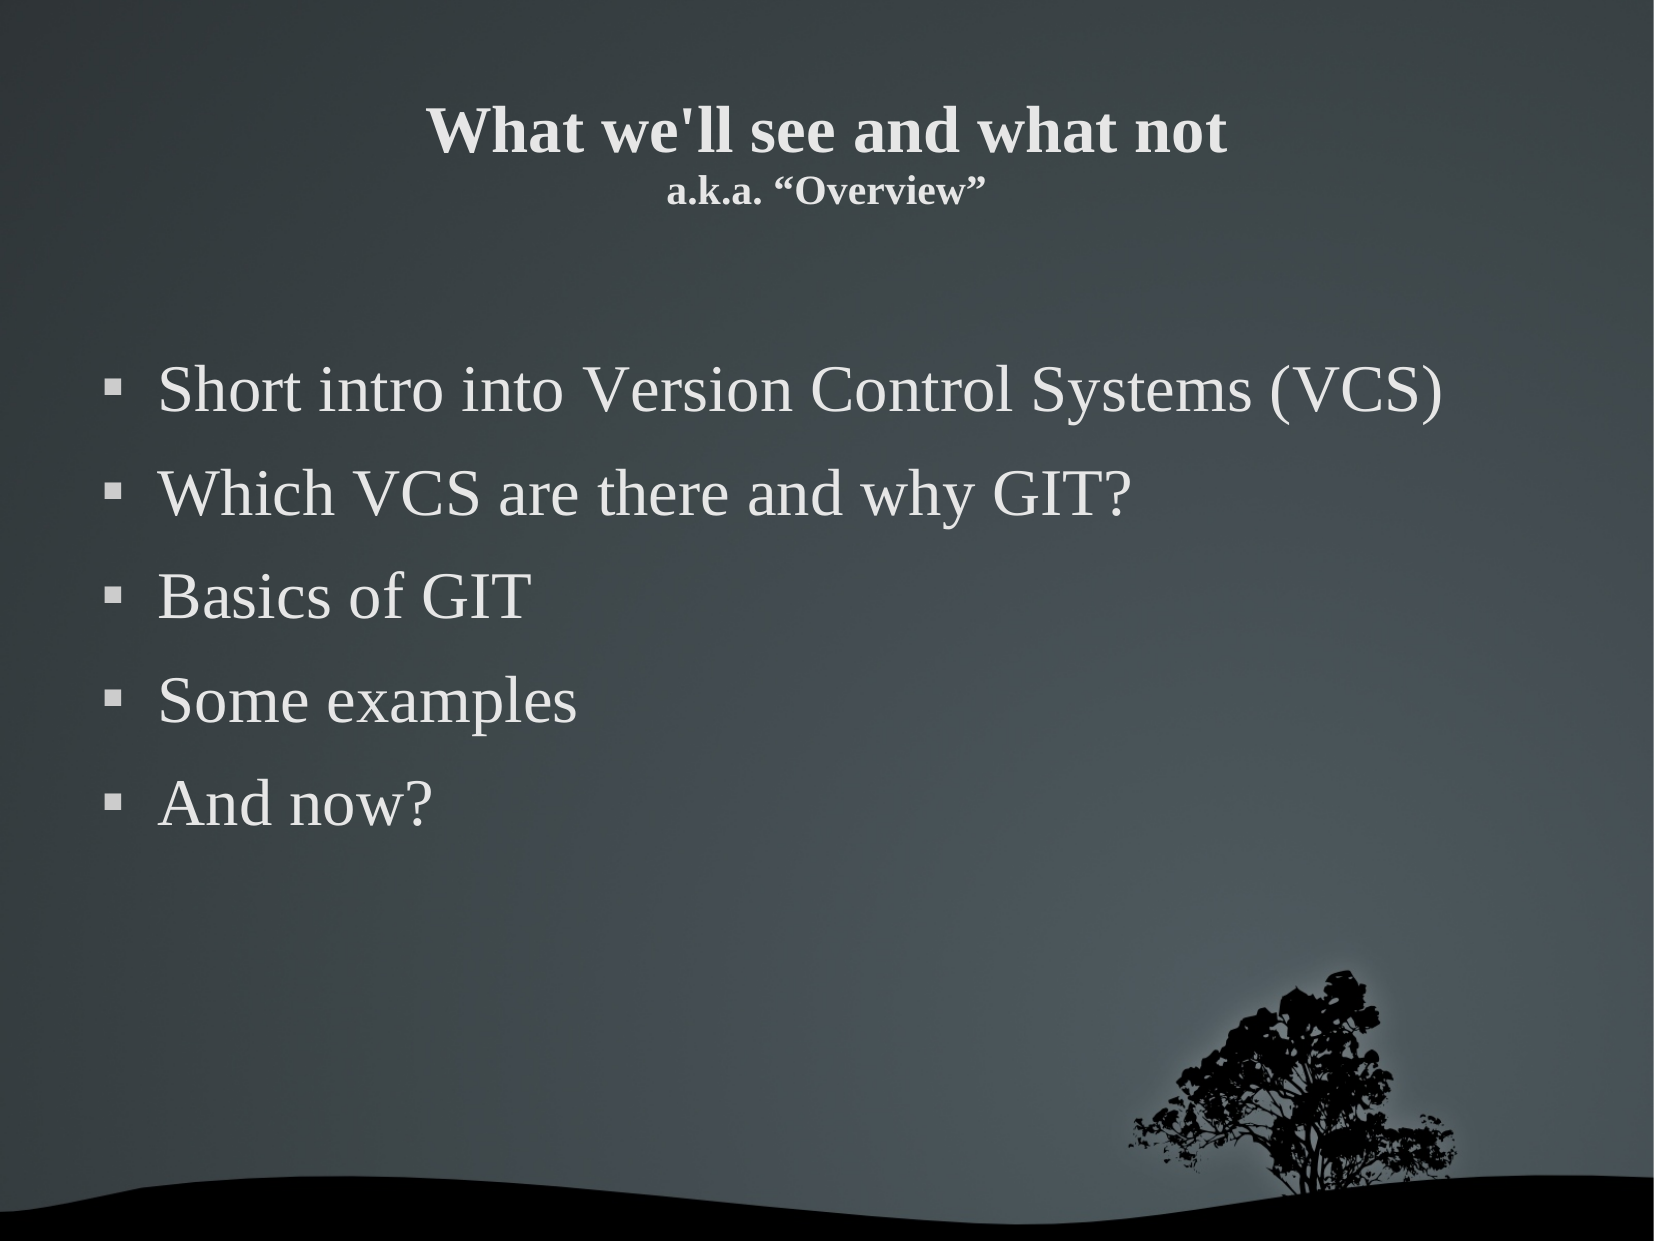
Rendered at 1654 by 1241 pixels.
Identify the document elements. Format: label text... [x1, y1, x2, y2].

picture [0, 0, 1654, 1241]
list Short intro into Version Control Systems (VCS) Which VCS are there and why GIT? Basics of GIT Some examples And now? [86, 351, 1576, 985]
title What we'll see and what not a.k.a. “Overview” [82, 49, 1571, 257]
